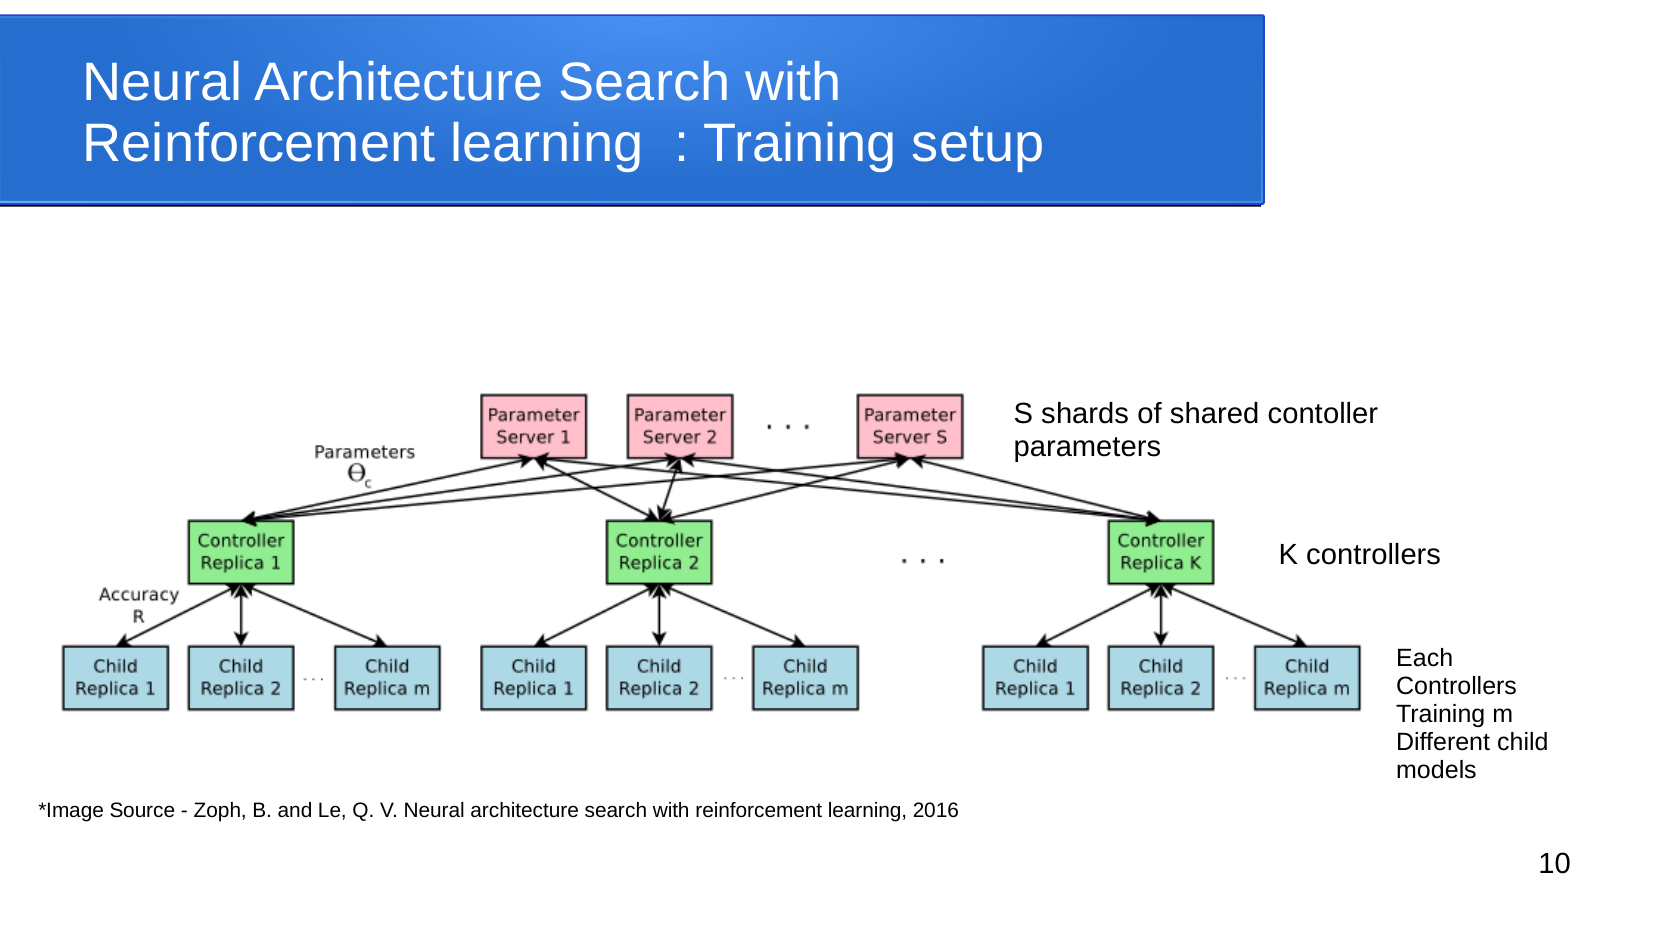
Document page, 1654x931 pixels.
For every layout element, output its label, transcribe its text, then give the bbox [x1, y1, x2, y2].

text_box S shards of shared contoller parameters [998, 389, 1394, 471]
title Neural Architecture Search with Reinforcement learning : Training setup [82, 35, 1235, 189]
text_box Each Controllers Training m Different child models [1381, 636, 1571, 792]
text_box K controllers [1263, 531, 1457, 579]
text_box *Image Source - Zoph, B. and Le, Q. V. Neural architecture search with reinforcement learning, 2016 [23, 791, 1252, 863]
picture [47, 354, 1430, 738]
